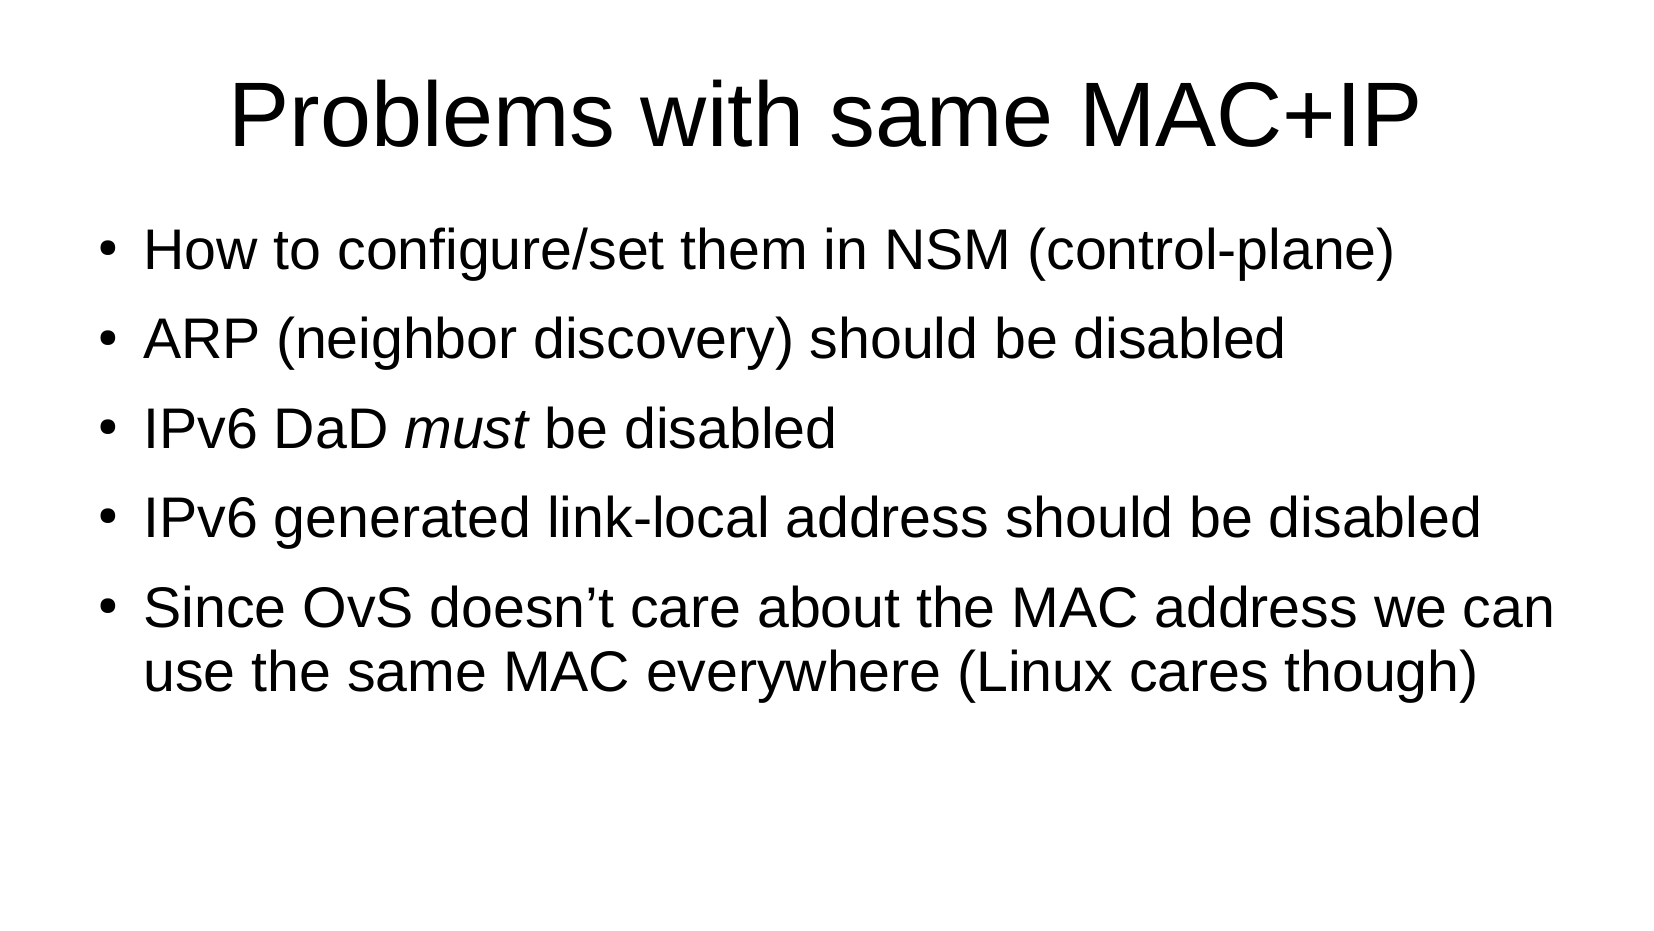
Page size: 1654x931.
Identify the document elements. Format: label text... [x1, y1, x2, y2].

list How to configure/set them in NSM (control-plane) ARP (neighbor discovery) should be disabled IPv6 DaD must be disabled IPv6 generated link-local address should be disabled Since OvS doesn’t care about the MAC address we can use the same MAC everywhere (Linux cares though) [82, 217, 1571, 758]
title Problems with same MAC+IP [82, 37, 1571, 193]
